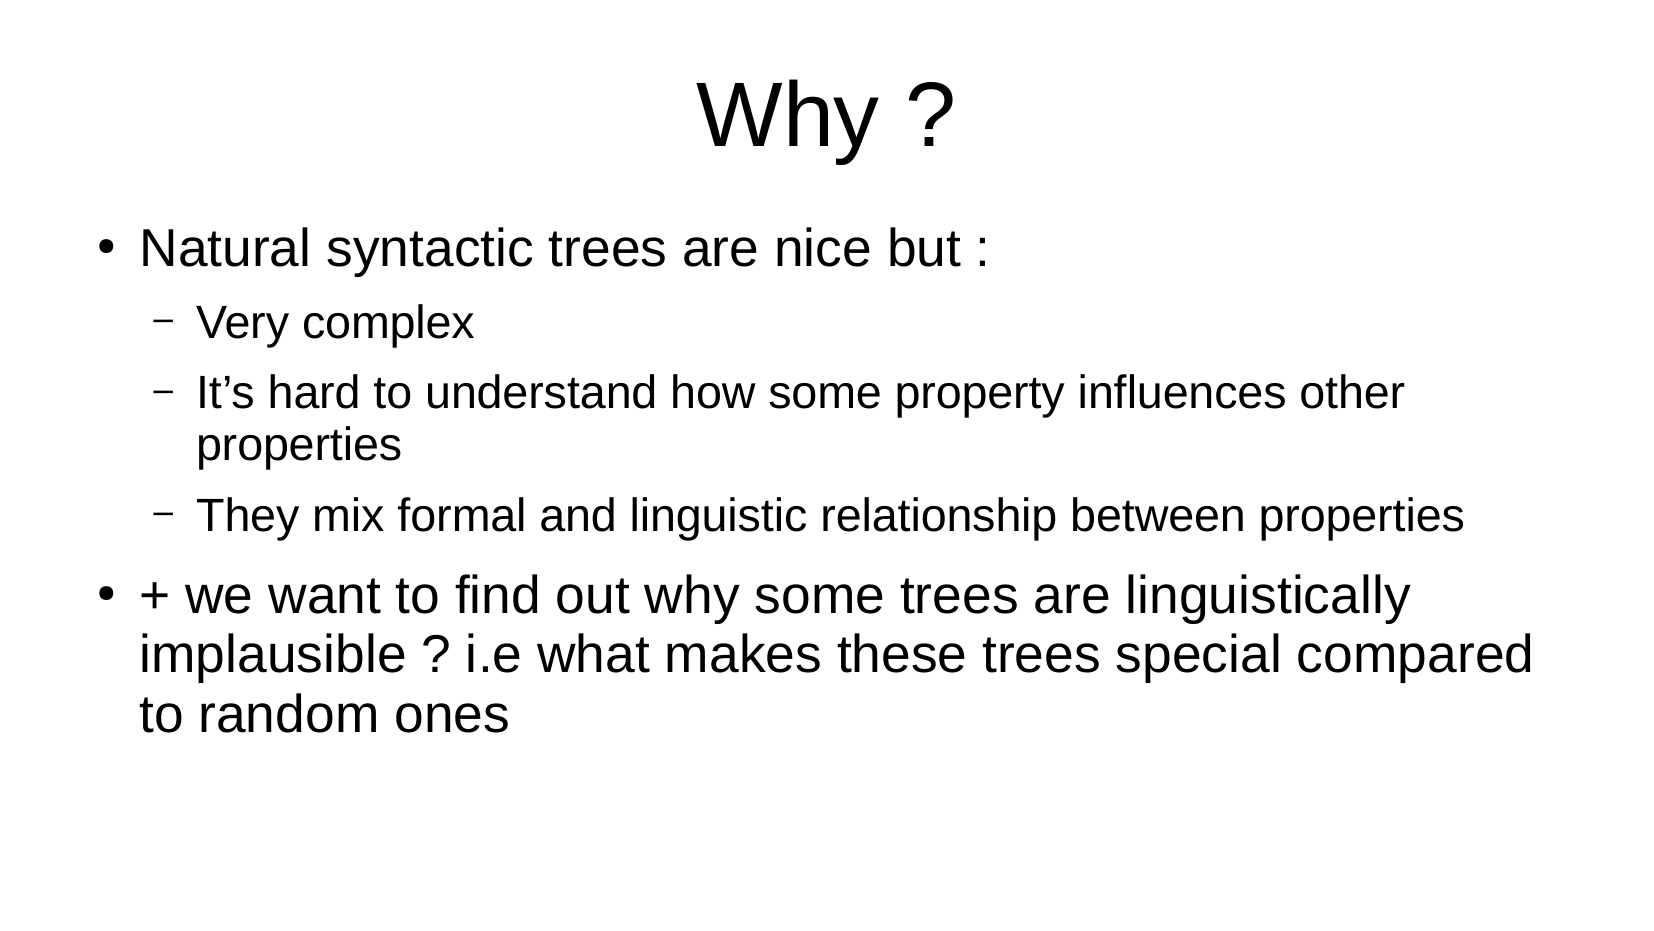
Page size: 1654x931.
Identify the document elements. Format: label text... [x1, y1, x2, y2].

title Why ? [82, 37, 1571, 193]
list Natural syntactic trees are nice but : Very complex It’s hard to understand how some property influences other properties They mix formal and linguistic relationship between properties + we want to find out why some trees are linguistically implausible ? i.e what makes these trees special compared to random ones [82, 217, 1571, 758]
